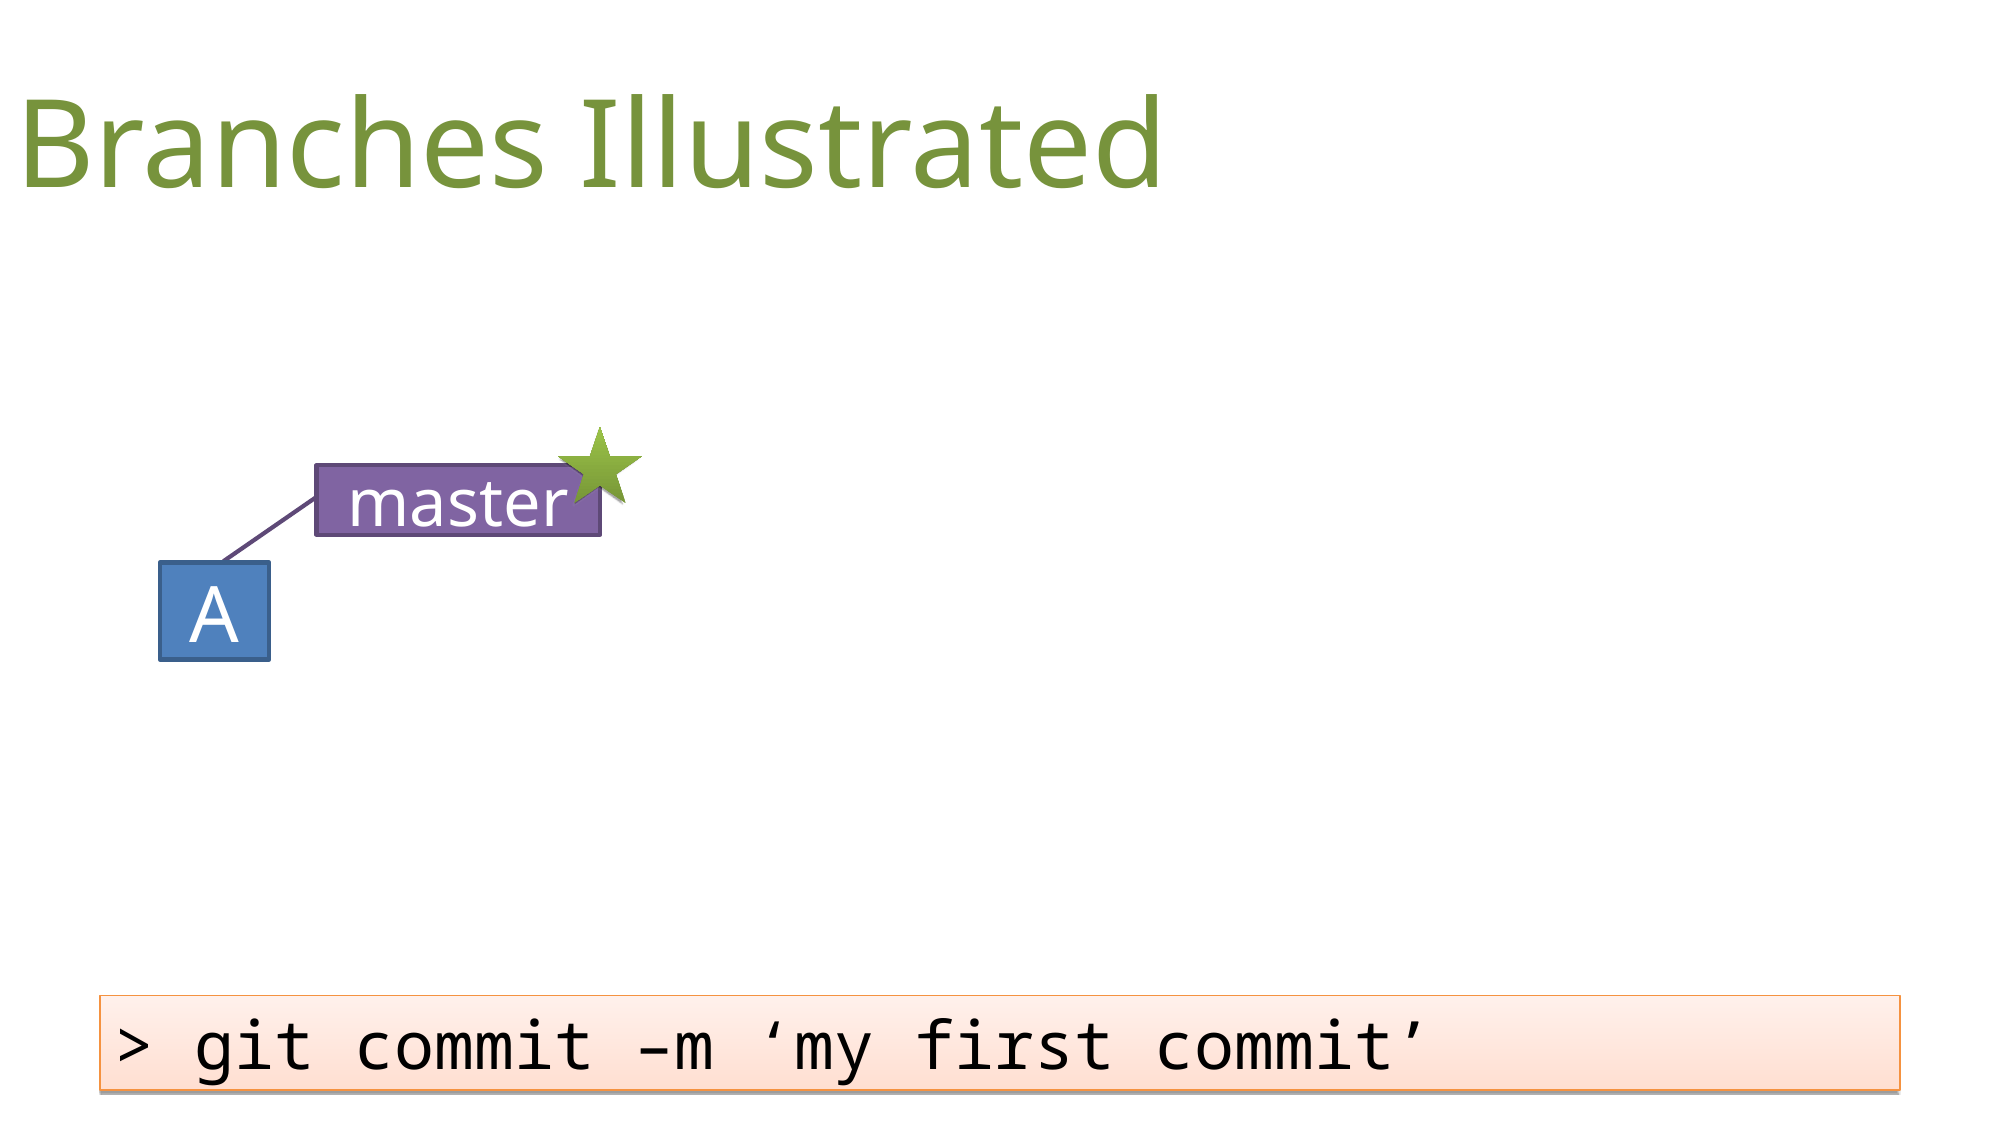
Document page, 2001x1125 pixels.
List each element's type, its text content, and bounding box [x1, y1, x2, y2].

text_box A [159, 562, 270, 660]
text_box > git commit –m ‘my first commit’ [99, 995, 1900, 1091]
title Branches Illustrated [0, 45, 1800, 233]
text_box master [317, 465, 600, 535]
text_box [558, 427, 642, 504]
